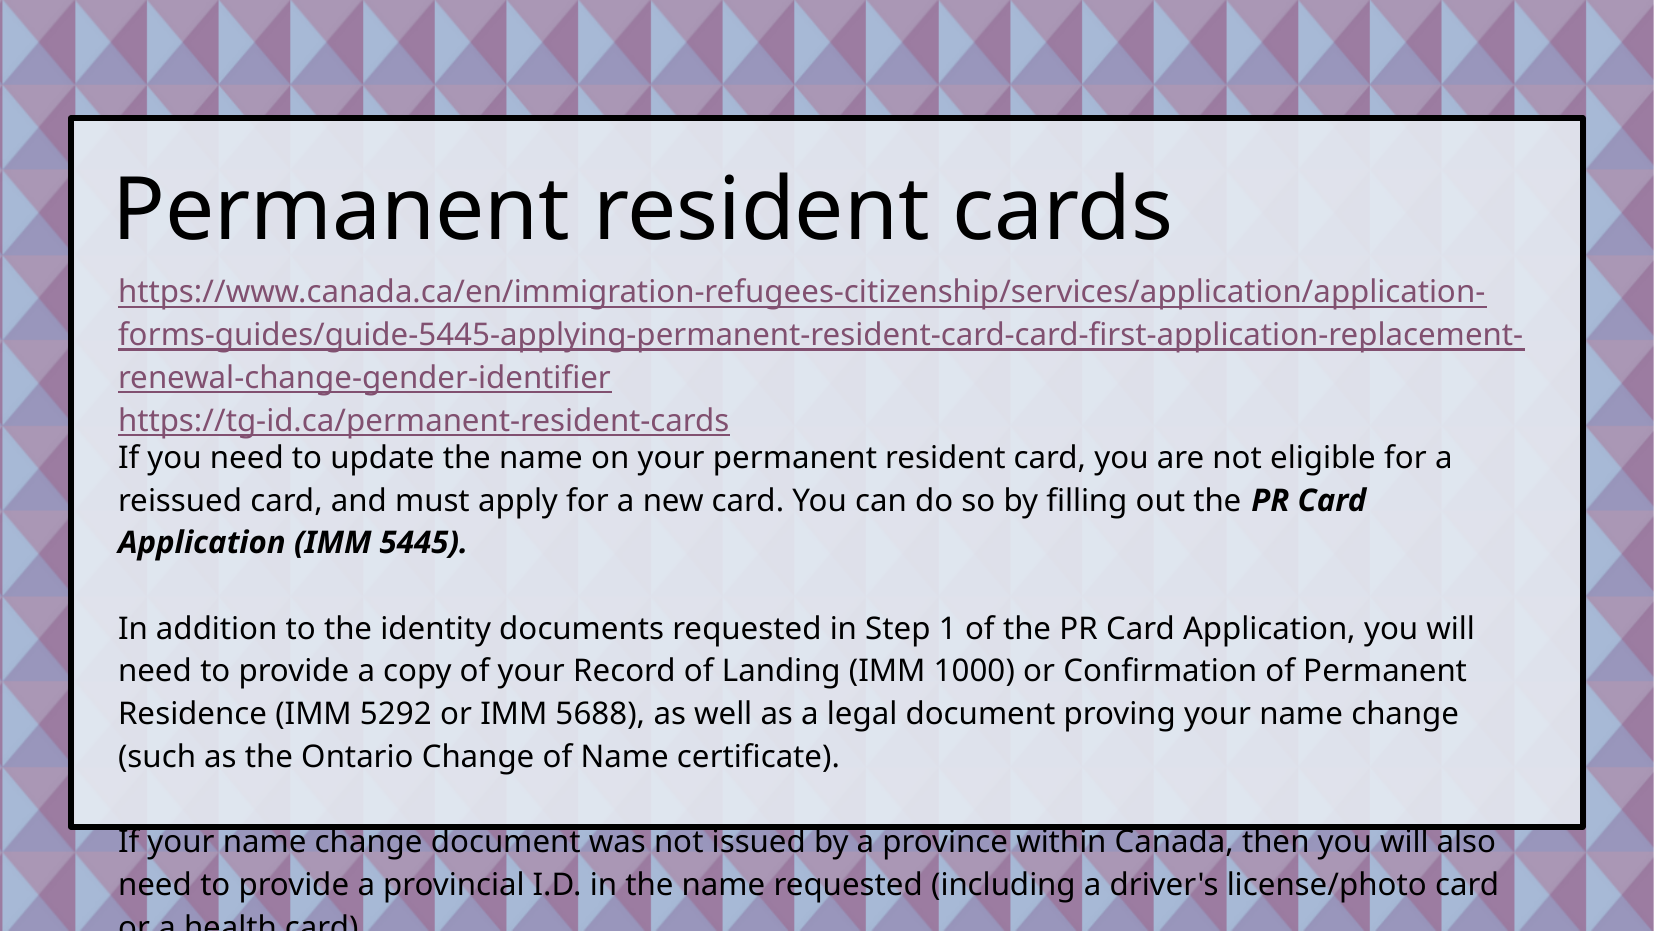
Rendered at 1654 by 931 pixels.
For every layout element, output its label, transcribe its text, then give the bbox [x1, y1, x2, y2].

subtitle https://www.canada.ca/en/immigration-refugees-citizenship/services/application/application-forms-guides/guide-5445-applying-permanent-resident-card-card-first-application-replacement-renewal-change-gender-identifier https://tg-id.ca/permanent-resident-cards [118, 269, 1565, 459]
picture [262, 923, 271, 931]
text_box If you need to update the name on your permanent resident card, you are not eligible for a reissued card, and must apply for a new card. You can do so by filling out the PR Card Application (IMM 5445). In addition to the identity documents requested in Step 1 of the PR Card Application, you will need to provide a copy of your Record of Landing (IMM 1000) or Confirmation of Permanent Residence (IMM 5292 or IMM 5688), as well as a legal document proving your name change (such as the Ontario Change of Name certificate). If your name change document was not issued by a province within Canada, then you will also need to provide a provincial I.D. in the name requested (including a driver's license/photo card or a health card). [118, 434, 1506, 810]
picture [334, 923, 343, 931]
picture [0, 0, 1654, 931]
picture [123, 923, 132, 931]
title Permanent resident cards [112, 153, 1223, 259]
picture [189, 923, 198, 931]
text_box [70, 118, 1583, 827]
picture [208, 923, 216, 928]
